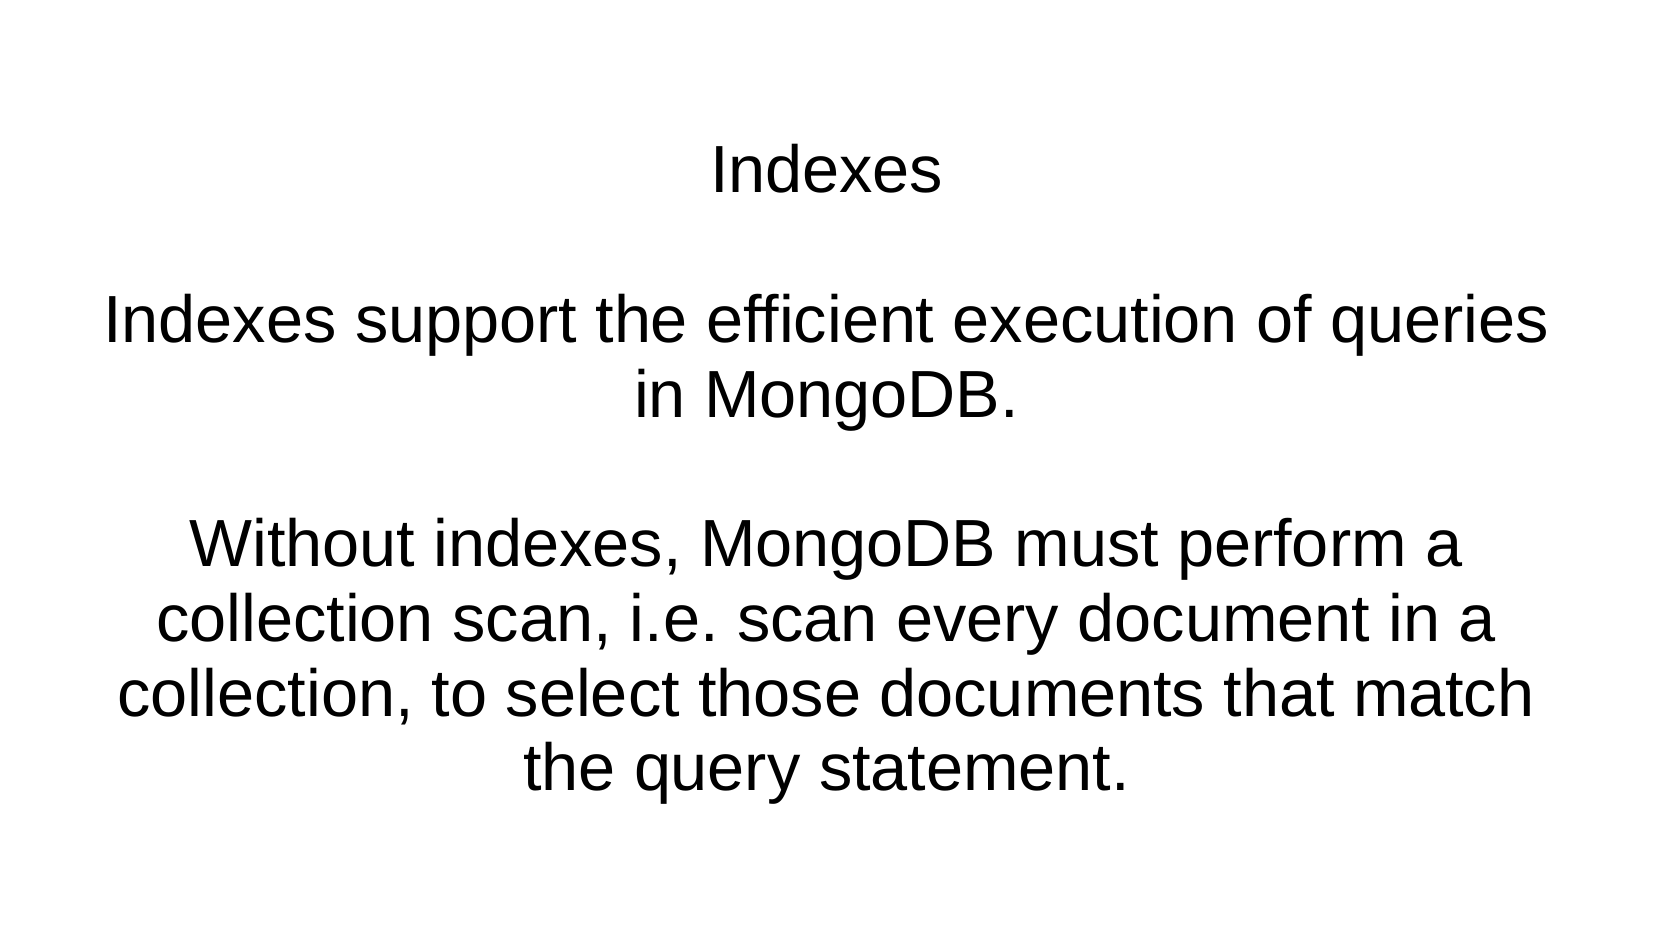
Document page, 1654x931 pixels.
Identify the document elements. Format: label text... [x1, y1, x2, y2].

subtitle Indexes Indexes support the efficient execution of queries in MongoDB. Without indexes, MongoDB must perform a collection scan, i.e. scan every document in a collection, to select those documents that match the query statement. [82, 75, 1571, 863]
